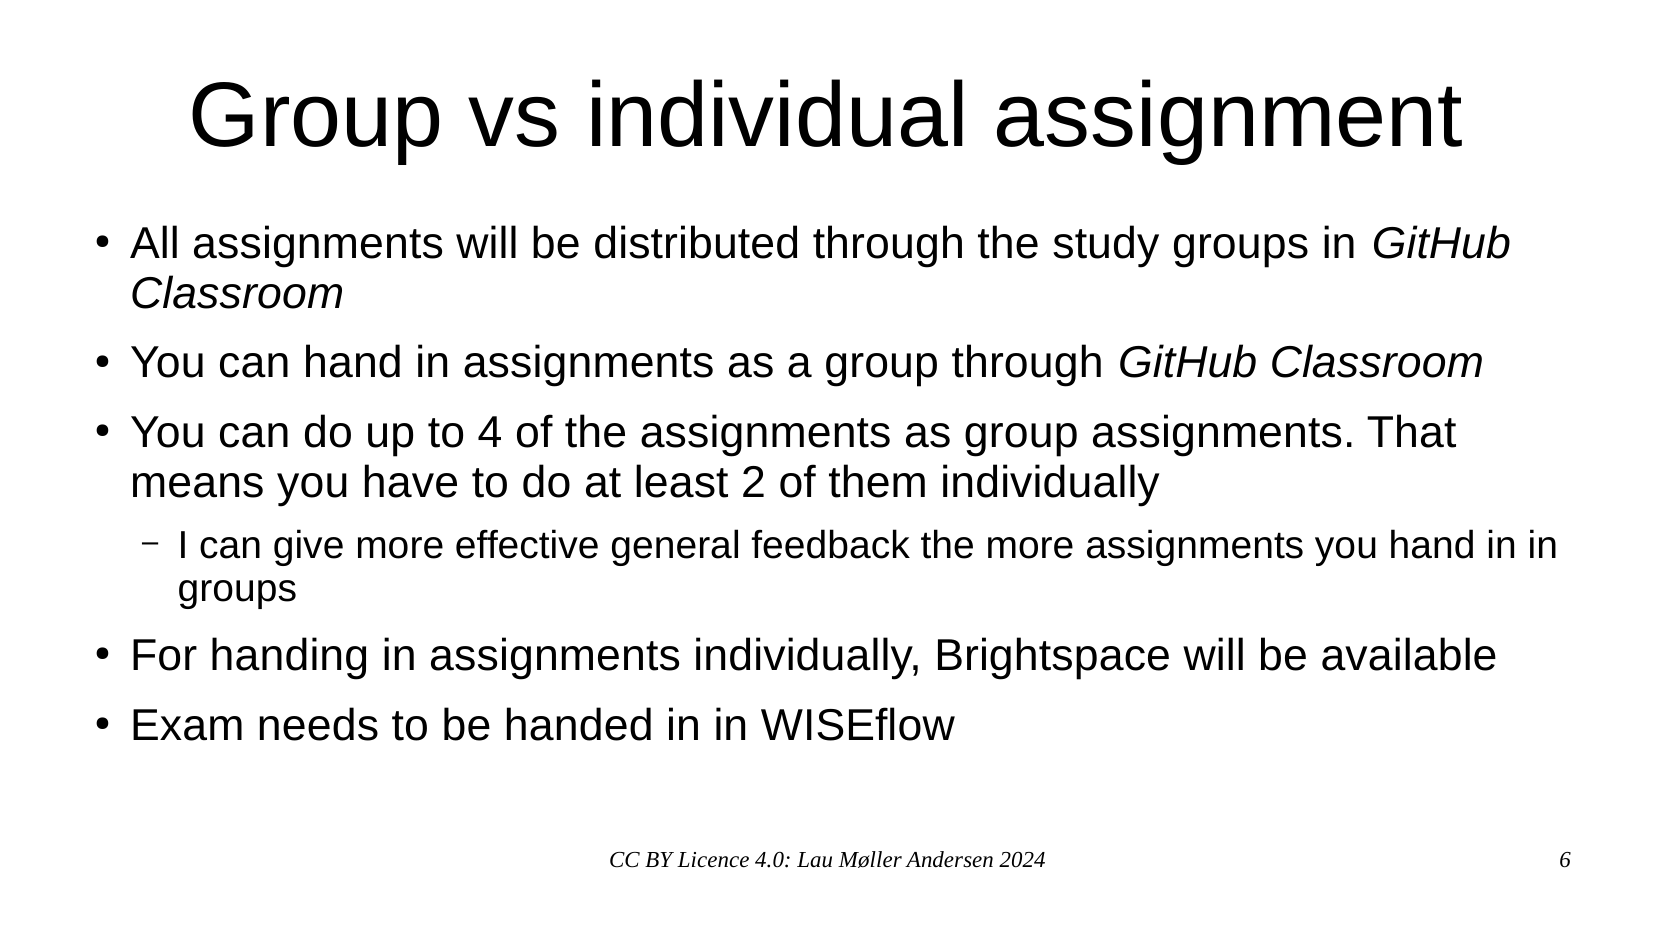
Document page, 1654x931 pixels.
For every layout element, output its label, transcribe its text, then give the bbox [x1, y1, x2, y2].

list All assignments will be distributed through the study groups in GitHub Classroom You can hand in assignments as a group through GitHub Classroom You can do up to 4 of the assignments as group assignments. That means you have to do at least 2 of them individually I can give more effective general feedback the more assignments you hand in in groups For handing in assignments individually, Brightspace will be available Exam needs to be handed in in WISEflow [82, 217, 1571, 758]
title Group vs individual assignment [82, 37, 1571, 193]
